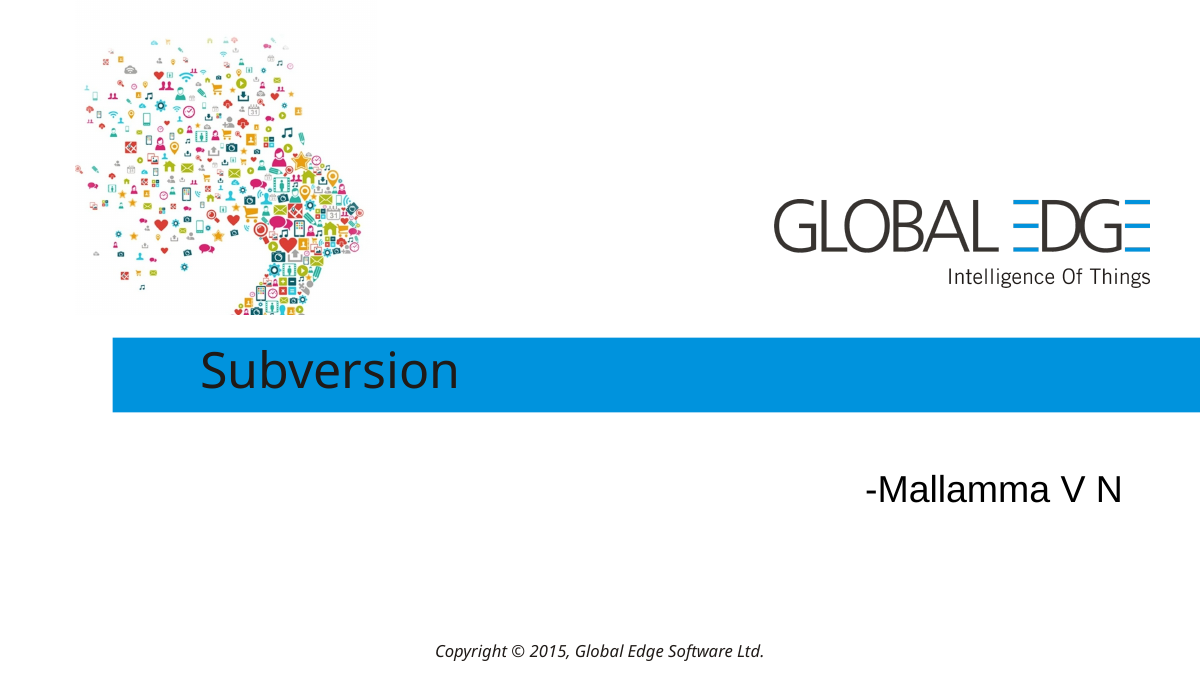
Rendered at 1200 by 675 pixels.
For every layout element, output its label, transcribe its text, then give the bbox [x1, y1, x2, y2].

title [112, 337, 1200, 413]
picture [774, 199, 1150, 288]
picture [75, 0, 377, 315]
list Subversion [117, 337, 981, 400]
text_box -Mallamma V N [850, 460, 1139, 518]
